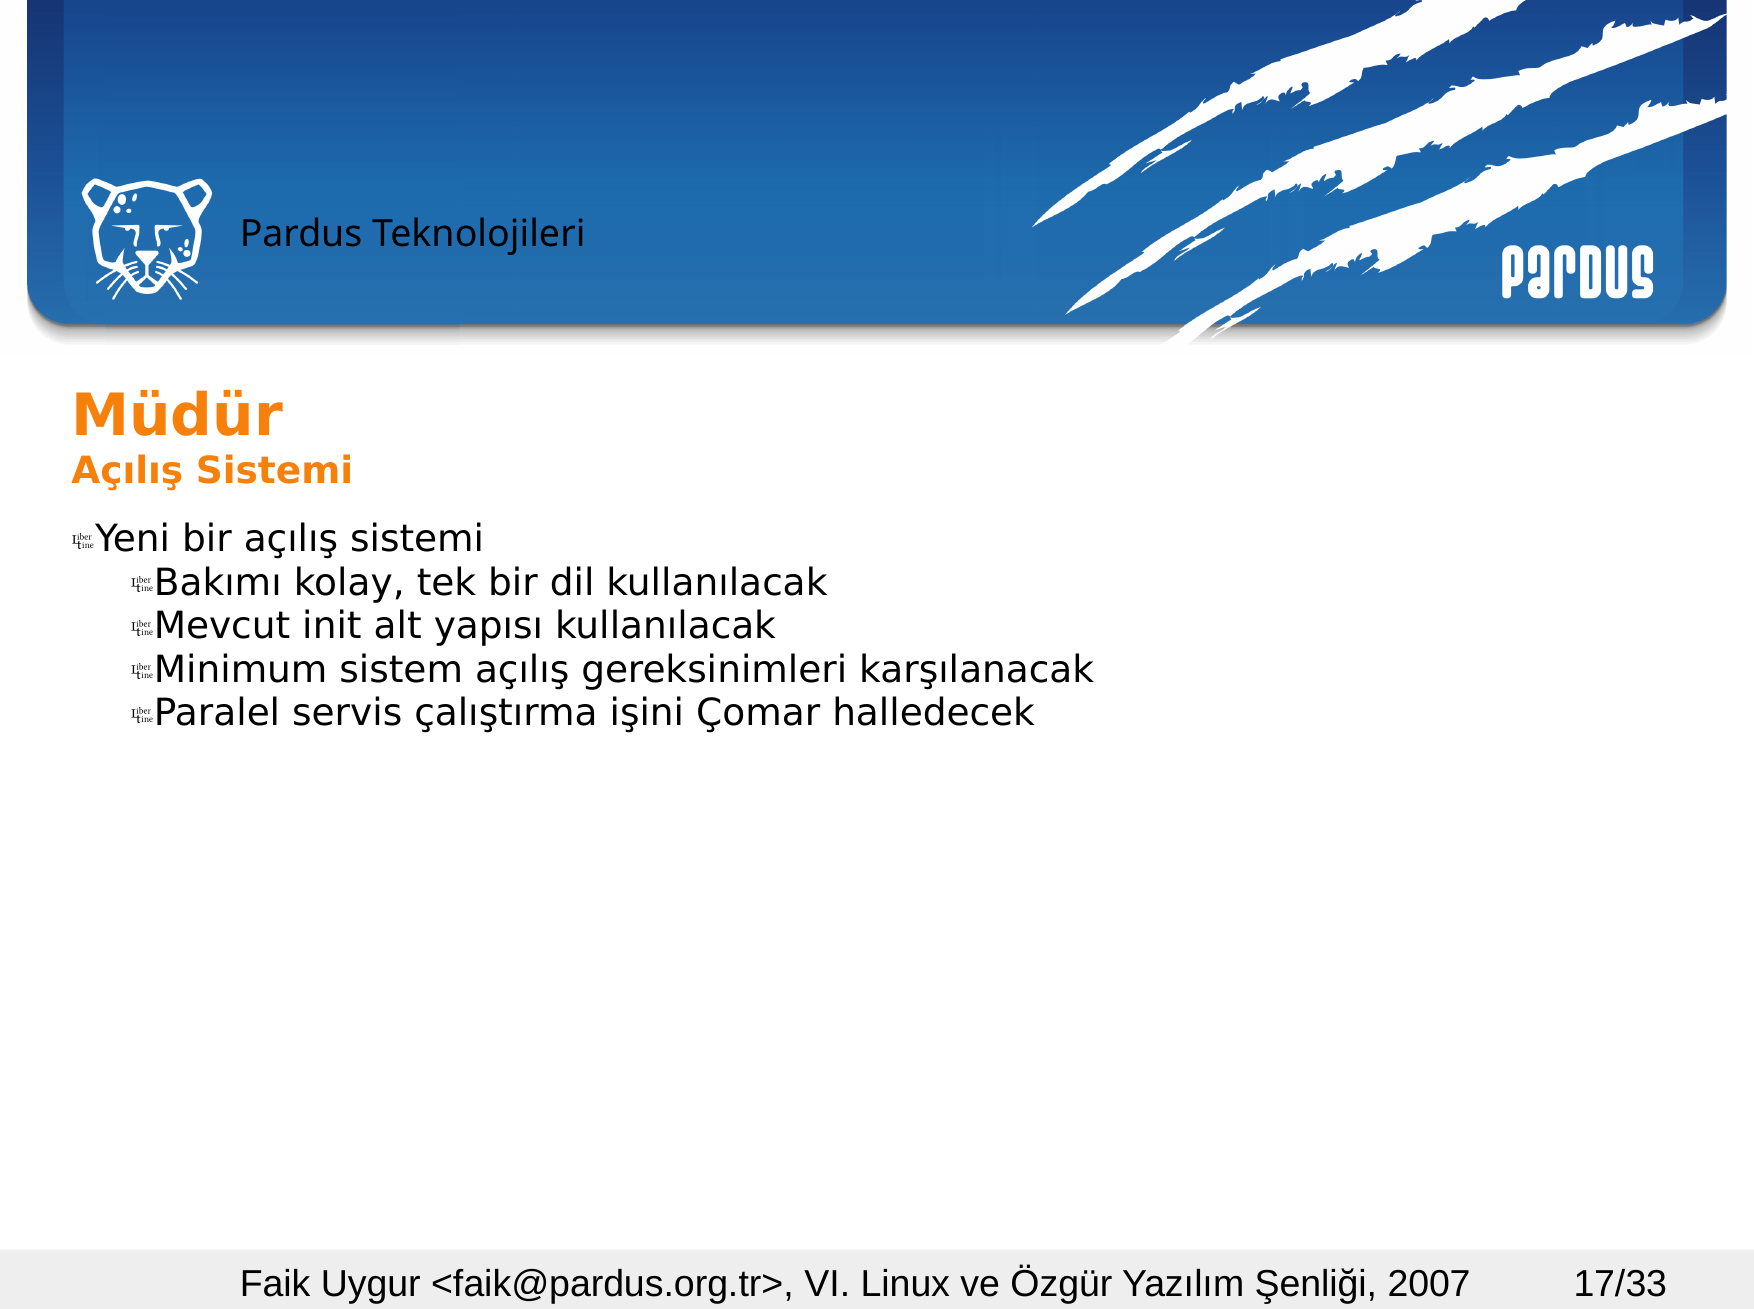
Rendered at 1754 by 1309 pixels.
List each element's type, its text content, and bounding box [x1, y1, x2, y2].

picture [0, 0, 1753, 355]
text_box Müdür Açılış Sistemi Yeni bir açılış sistemi Bakımı kolay, tek bir dil kullanılacak Mevcut init alt yapısı kullanılacak Minimum sistem açılış gereksinimleri karşılanacak Paralel servis çalıştırma işini Çomar halledecek [56, 373, 1680, 767]
